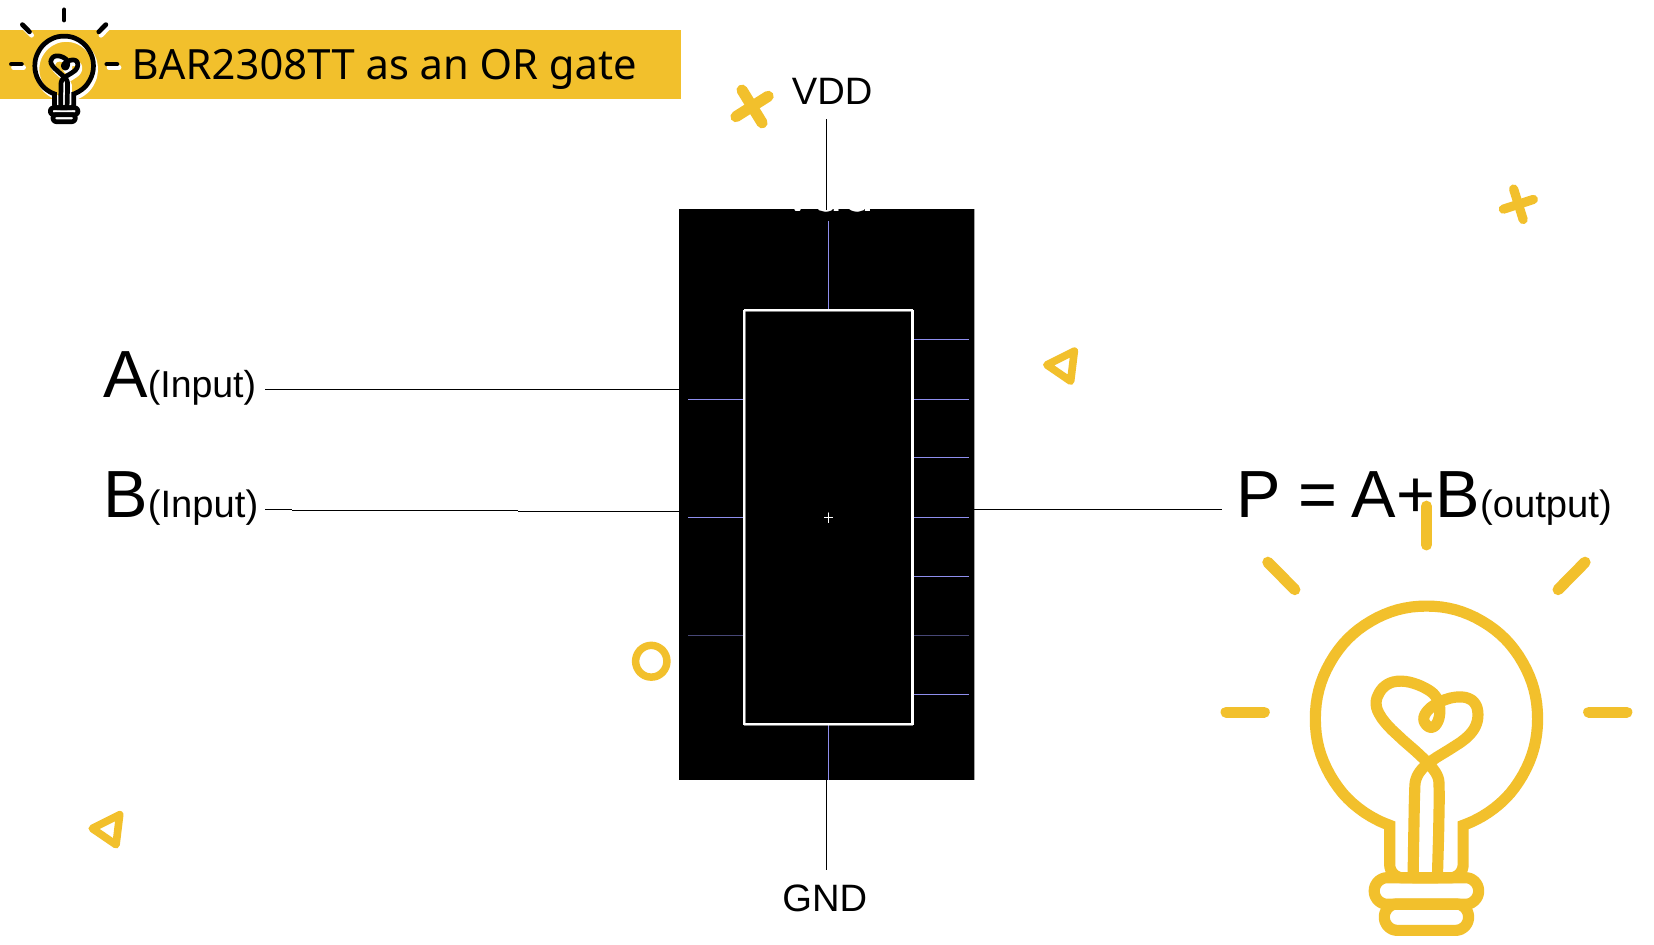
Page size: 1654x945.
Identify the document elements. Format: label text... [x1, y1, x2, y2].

text_box A(Input) [88, 329, 296, 421]
title BAR2308TT as an OR gate [131, 0, 709, 128]
text_box P = A+B(output) [1221, 449, 1654, 541]
picture [679, 209, 975, 780]
text_box B(Input) [88, 449, 356, 541]
text_box GND [767, 869, 946, 928]
text_box VDD [777, 62, 975, 120]
